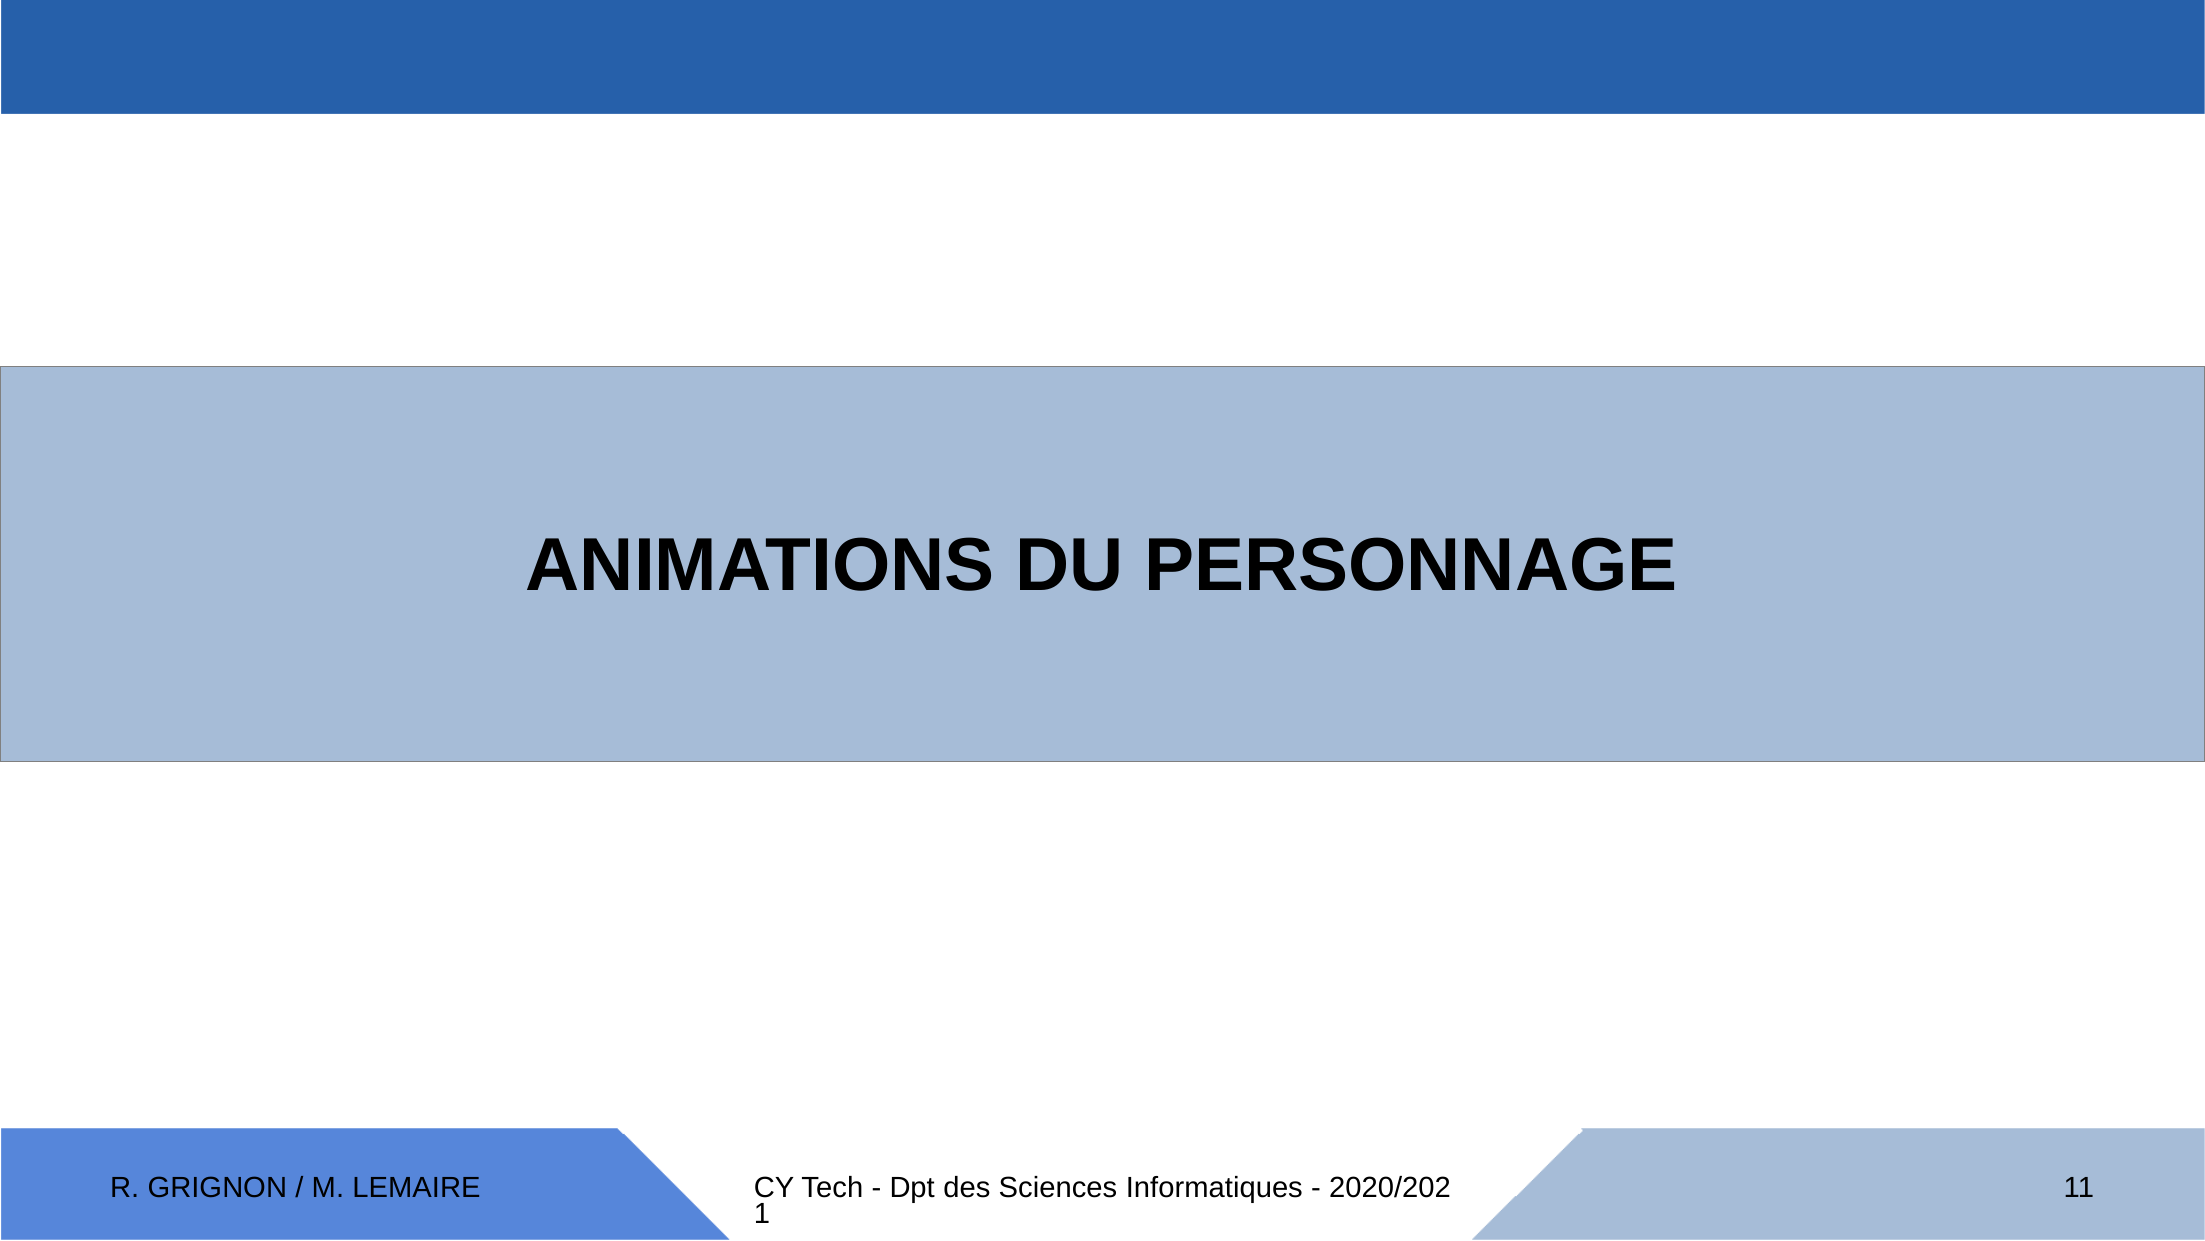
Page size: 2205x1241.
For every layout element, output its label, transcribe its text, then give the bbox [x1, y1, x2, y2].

text_box ANIMATIONS DU PERSONNAGE [0, 366, 2205, 762]
picture [0, 762, 2205, 1241]
picture [0, 0, 2205, 366]
